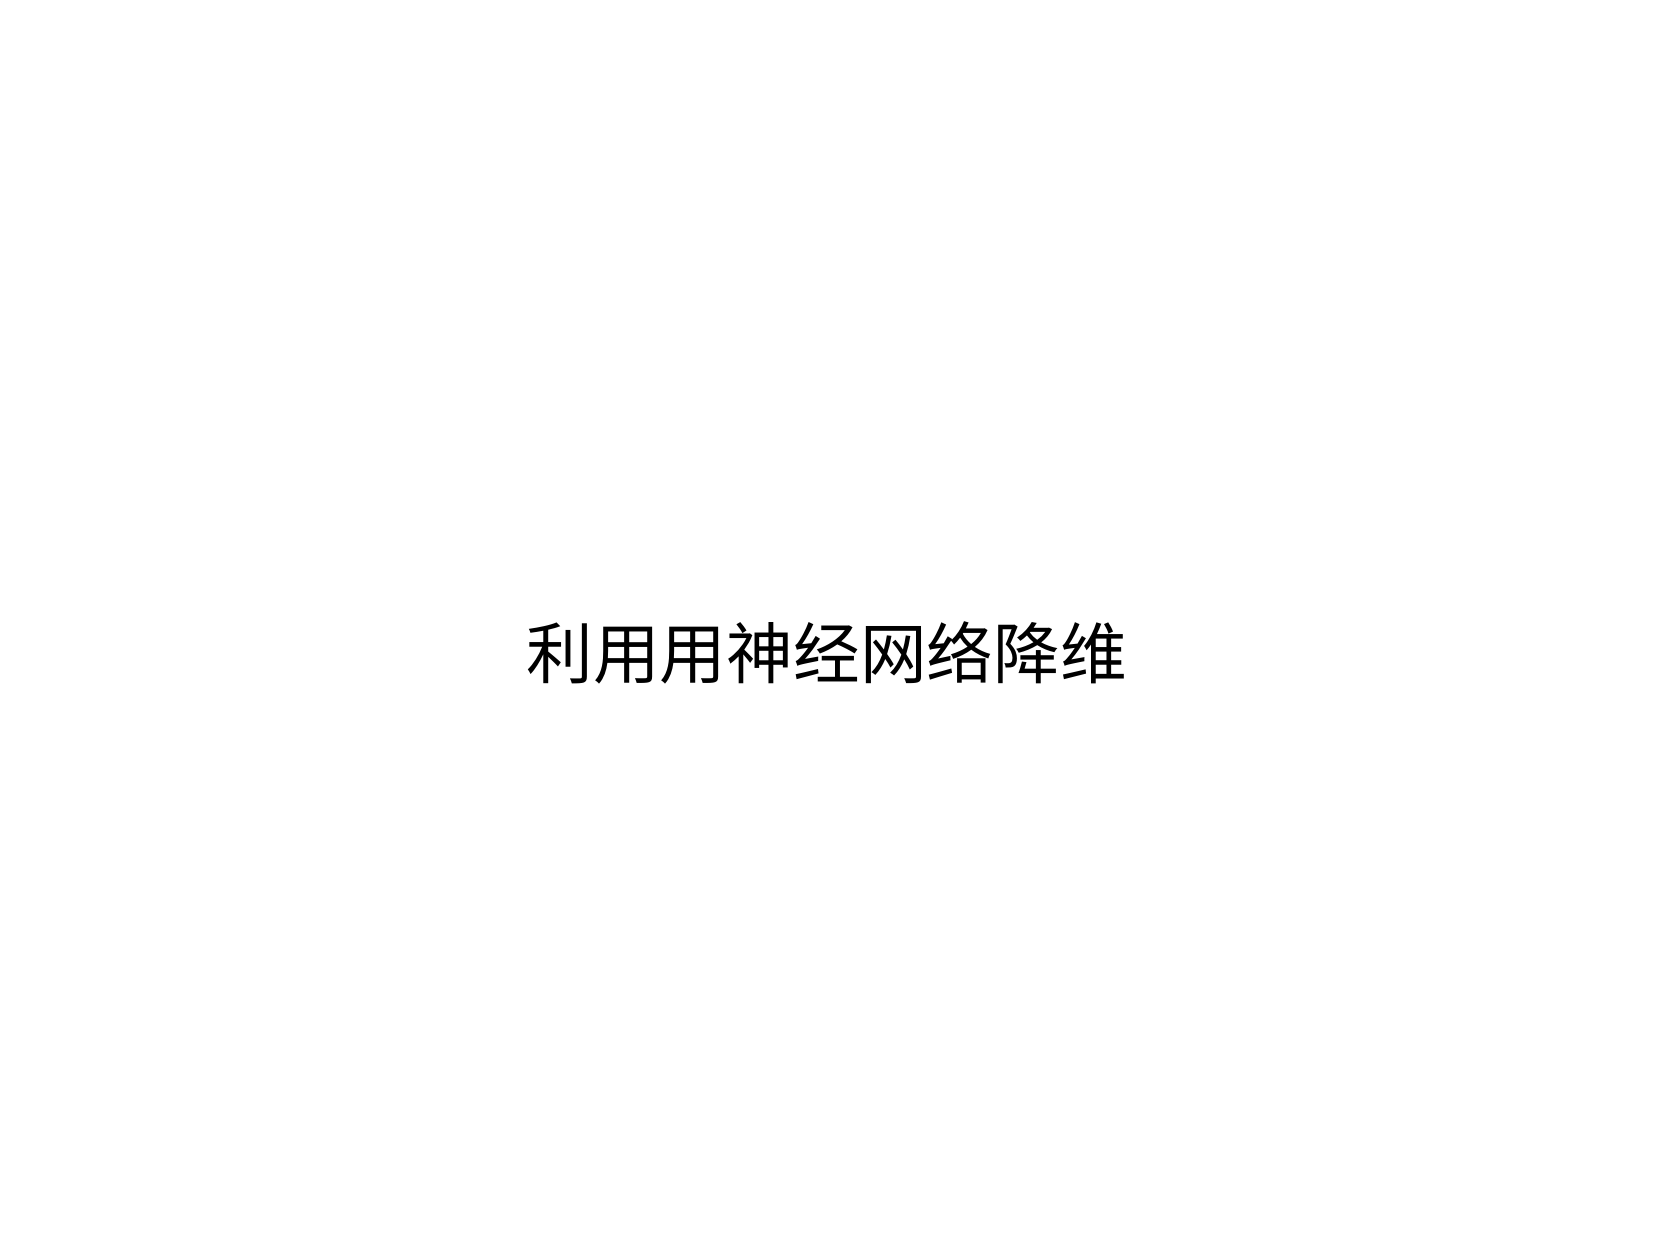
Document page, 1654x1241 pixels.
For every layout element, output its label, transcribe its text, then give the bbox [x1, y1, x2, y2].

subtitle 利用用神经网络降维 [82, 290, 1571, 1010]
